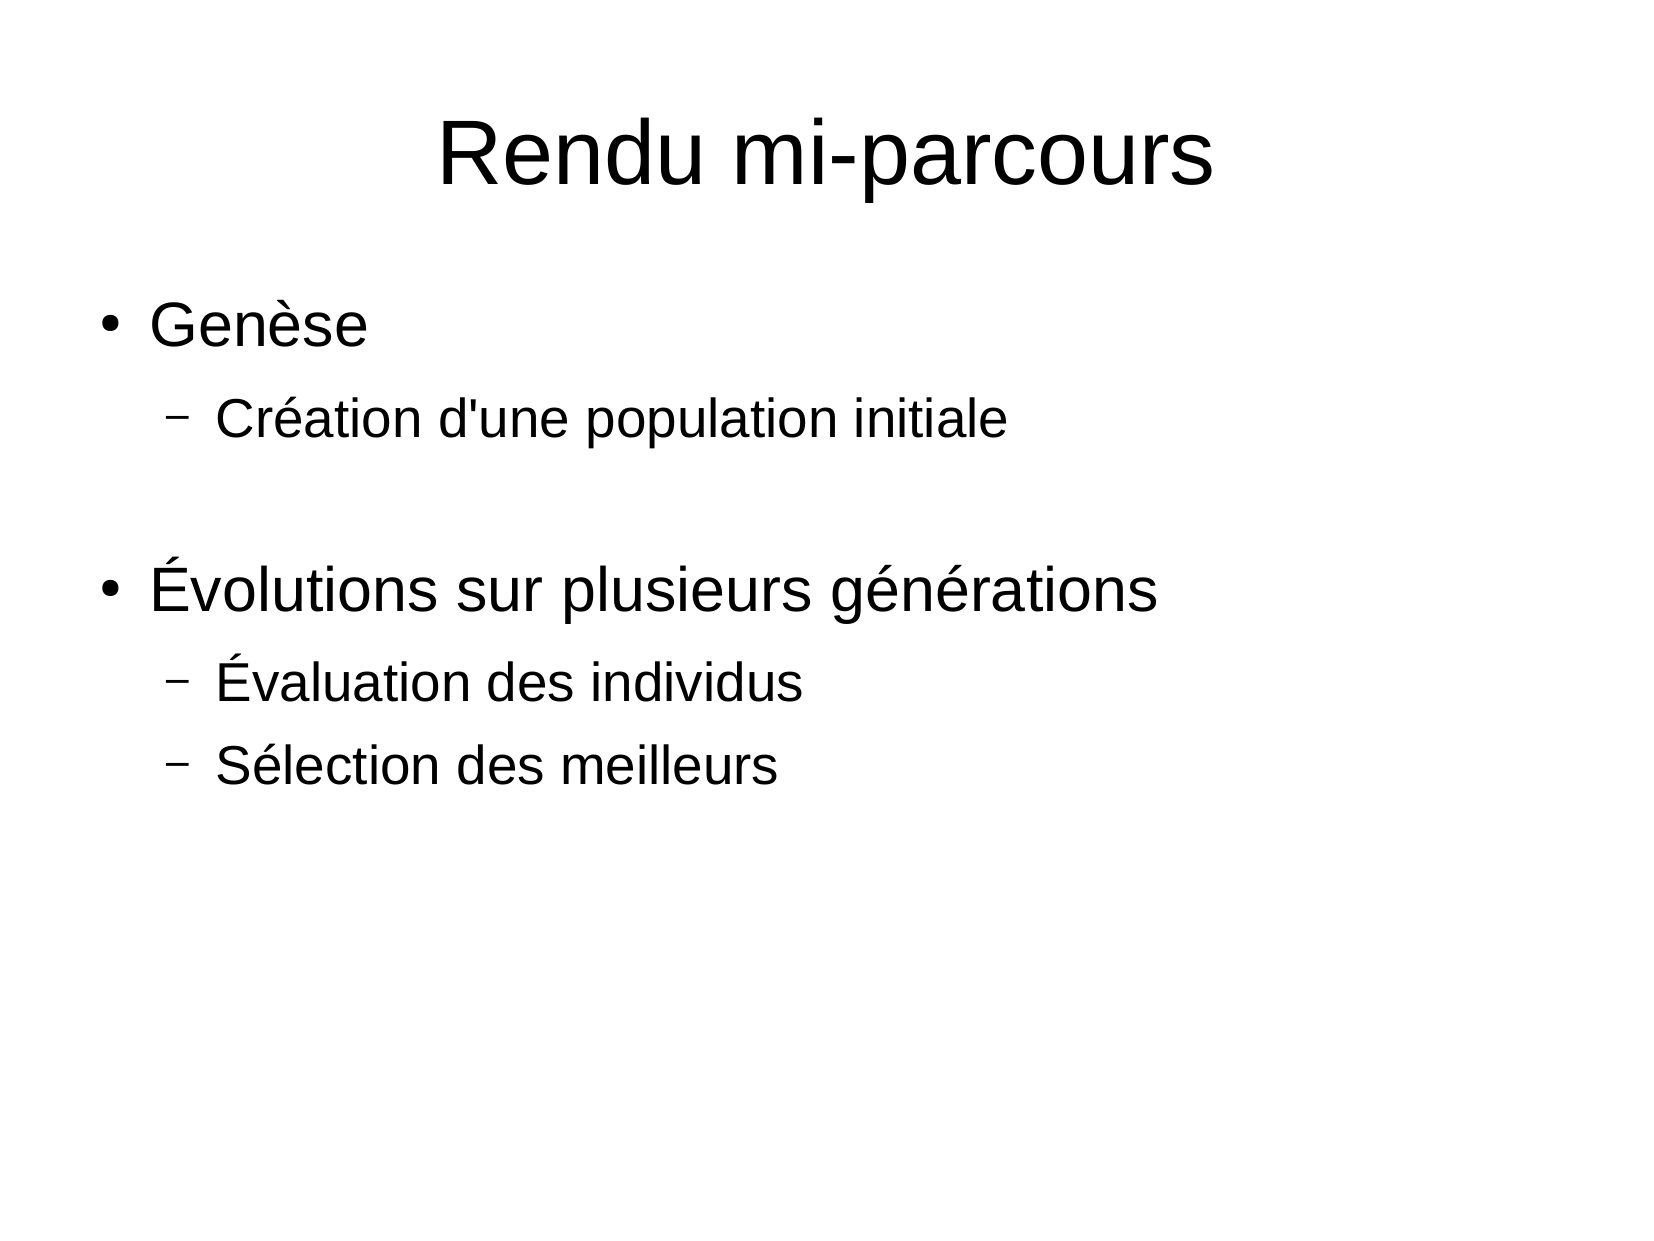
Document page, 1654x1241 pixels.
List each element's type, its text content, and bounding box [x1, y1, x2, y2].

title Rendu mi-parcours [82, 49, 1571, 257]
list Genèse Création d'une population initiale Évolutions sur plusieurs générations Évaluation des individus Sélection des meilleurs Reproduction Mutations aléatoires (désignée aléatoirement) Sélection du meilleur individu de la dernière génération [82, 290, 1571, 1216]
